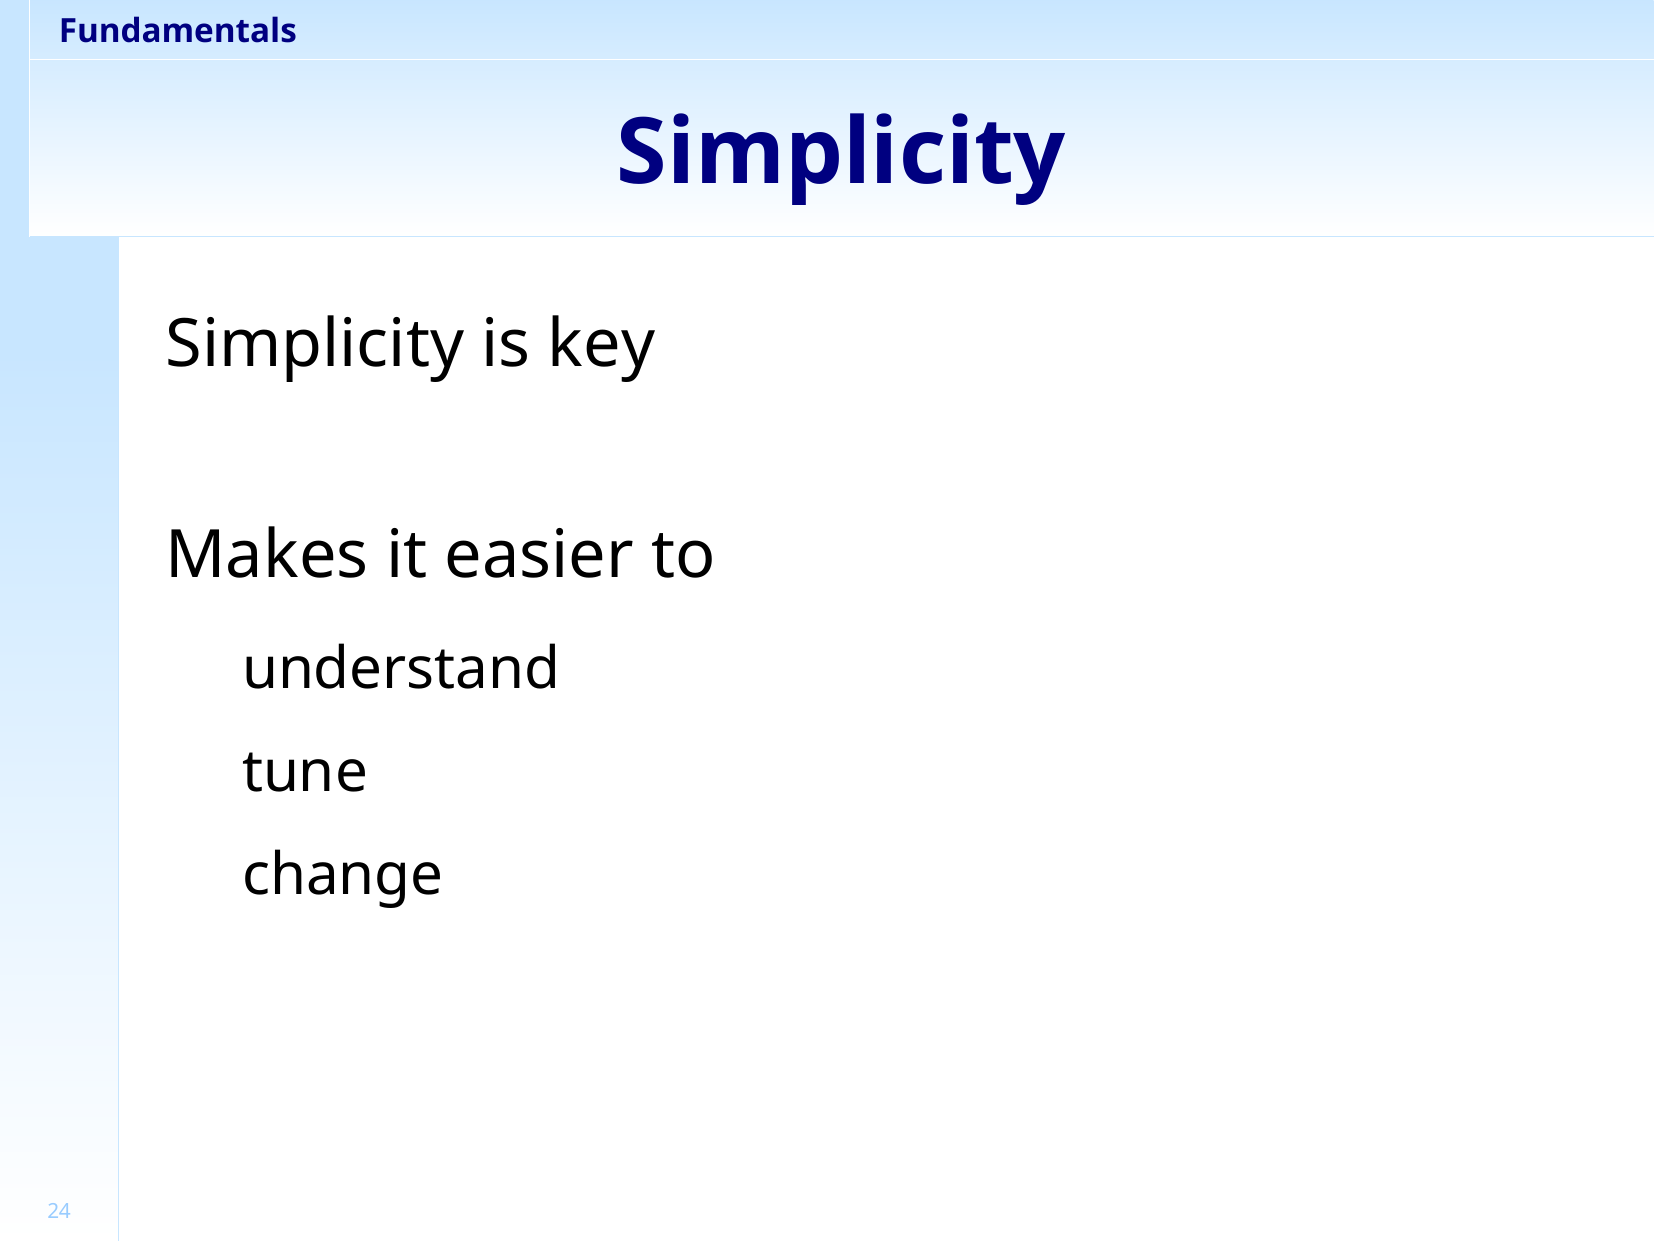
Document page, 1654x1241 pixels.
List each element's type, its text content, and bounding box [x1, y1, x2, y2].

list Simplicity is key Makes it easier to understand tune change [147, 295, 1625, 1182]
title Fundamentals [59, 0, 709, 60]
title Simplicity [29, 59, 1654, 237]
